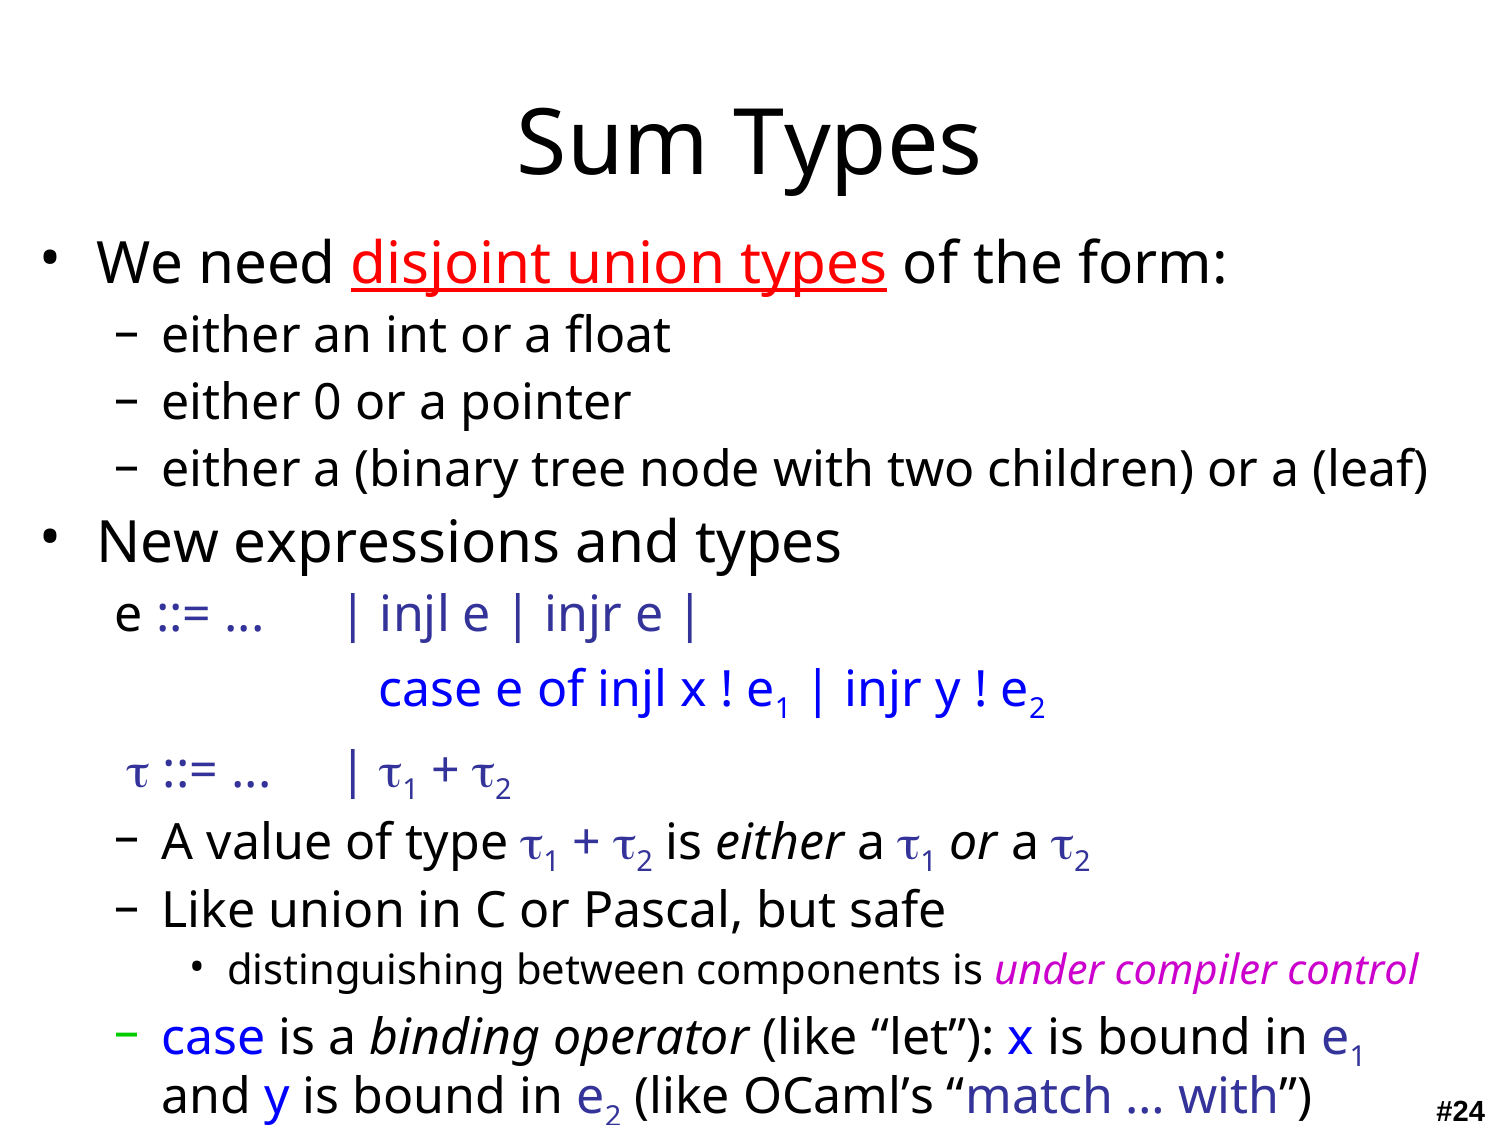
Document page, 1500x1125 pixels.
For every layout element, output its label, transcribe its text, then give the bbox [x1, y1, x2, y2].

list We need disjoint union types of the form: either an int or a float either 0 or a pointer either a (binary tree node with two children) or a (leaf) New expressions and types e ::= ... | injl e | injr e | case e of injl x ! e1 | injr y ! e2  ::= ... | 1 + 2 A value of type 1 + 2 is either a 1 or a 2 Like union in C or Pascal, but safe distinguishing between components is under compiler control case is a binding operator (like “let”): x is bound in e1 and y is bound in e2 (like OCaml’s “match … with”) [24, 224, 1476, 1063]
title Sum Types [24, 45, 1476, 224]
